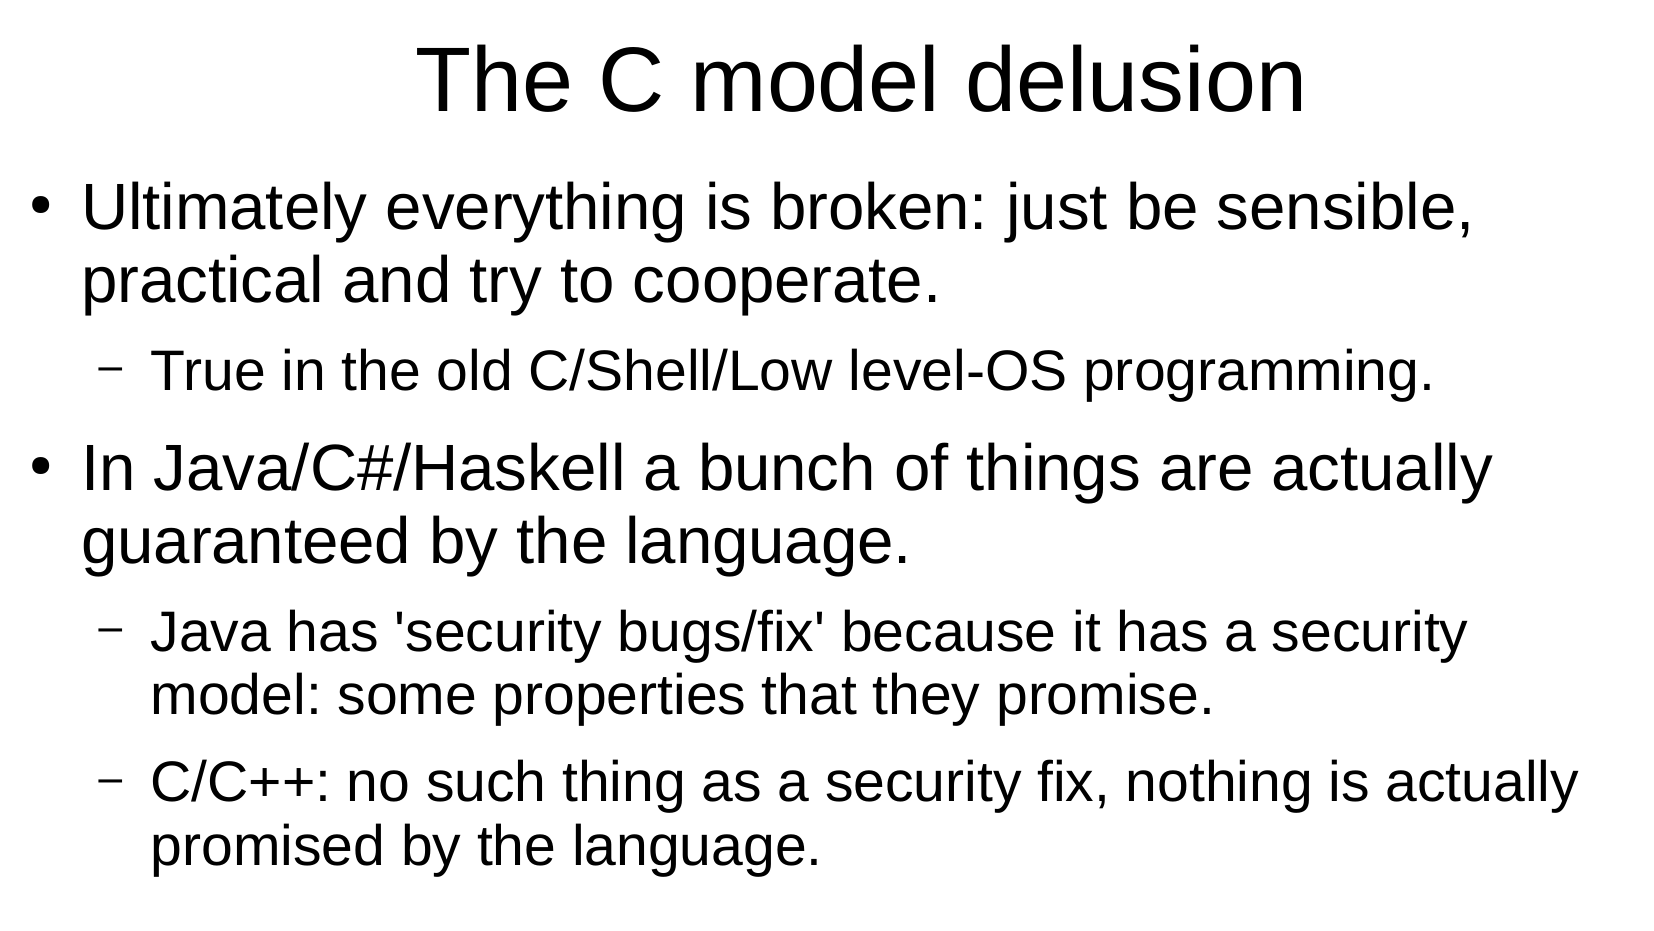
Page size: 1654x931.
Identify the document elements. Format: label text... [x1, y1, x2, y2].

list Ultimately everything is broken: just be sensible, practical and try to cooperate. True in the old C/Shell/Low level-OS programming. In Java/C#/Haskell a bunch of things are actually guaranteed by the language. Java has 'security bugs/fix' because it has a security model: some properties that they promise. C/C++: no such thing as a security fix, nothing is actually promised by the language. [11, 170, 1583, 883]
title The C model delusion [82, 1, 1571, 157]
